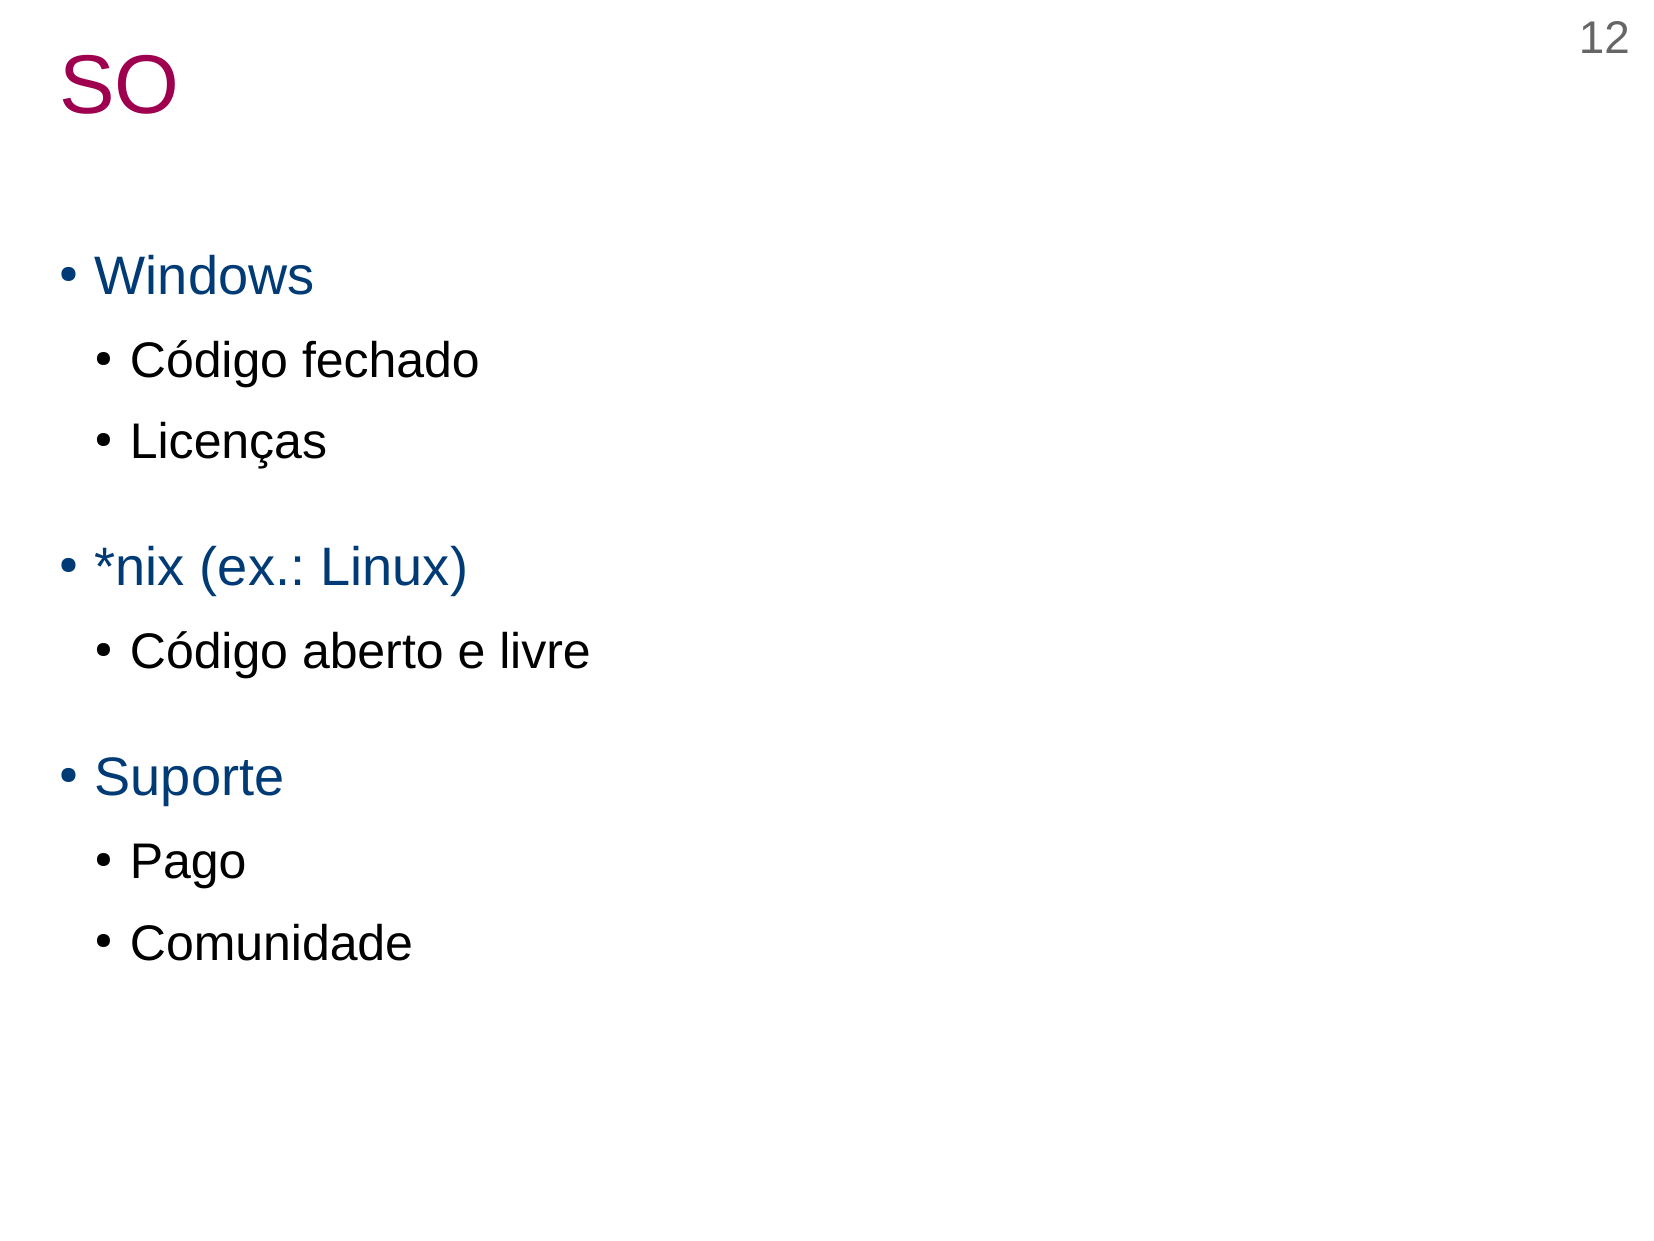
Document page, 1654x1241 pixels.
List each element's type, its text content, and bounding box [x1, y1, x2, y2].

title SO [59, 29, 1595, 148]
list Windows Código fechado Licenças *nix (ex.: Linux) Código aberto e livre Suporte Pago Comunidade [59, 236, 1595, 1211]
